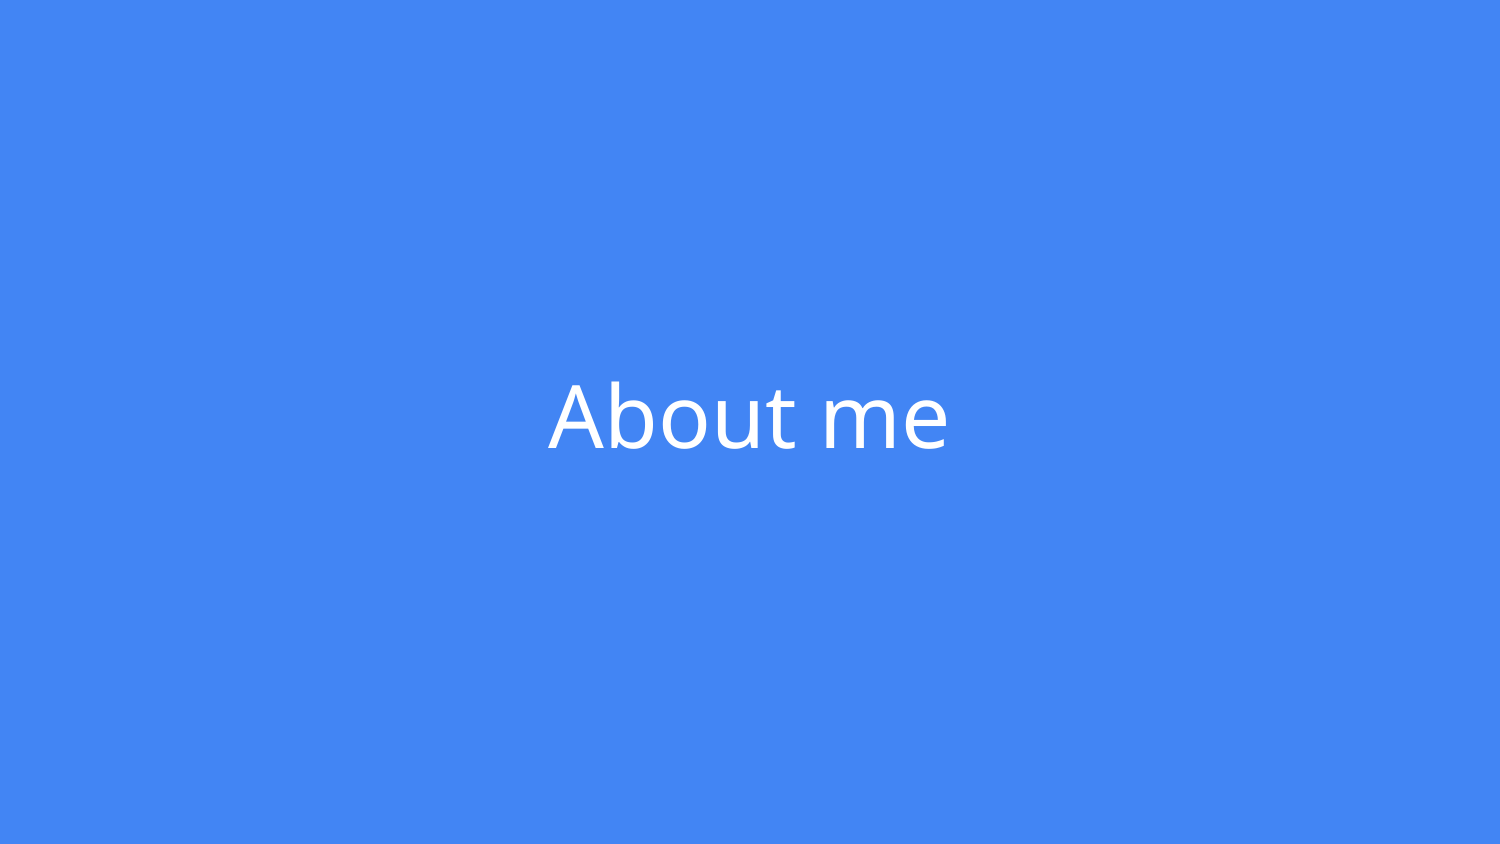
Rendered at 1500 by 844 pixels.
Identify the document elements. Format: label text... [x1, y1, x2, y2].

title About me [75, 58, 1425, 771]
